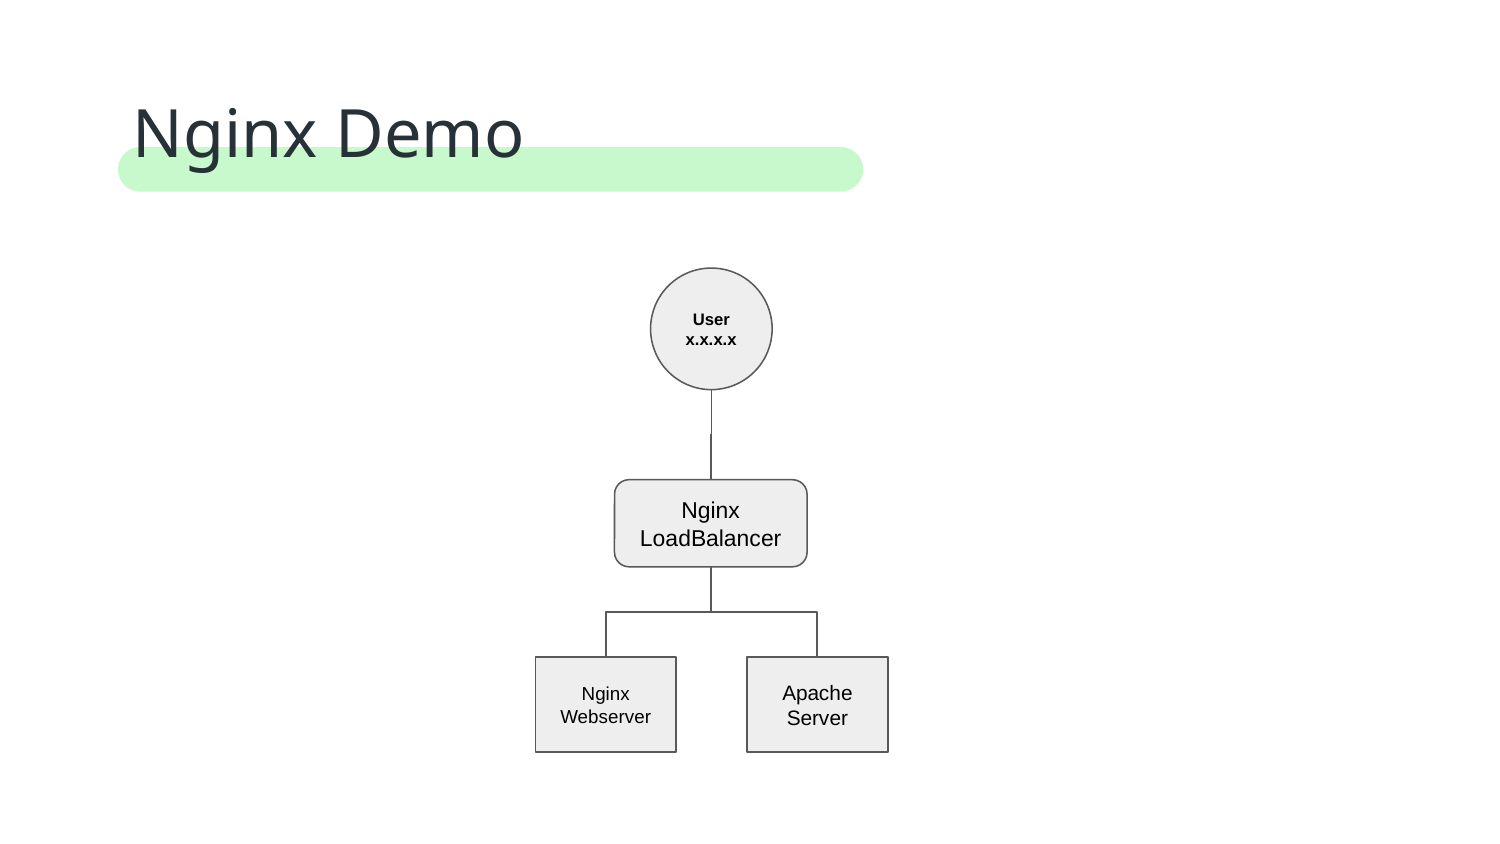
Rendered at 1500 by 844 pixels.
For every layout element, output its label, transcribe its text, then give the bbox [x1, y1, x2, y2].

text_box Nginx LoadBalancer [614, 479, 808, 567]
text_box Nginx Demo [118, 76, 1382, 177]
text_box Apache Server [747, 656, 888, 752]
text_box Nginx Webserver [535, 656, 677, 752]
text_box [119, 177, 862, 192]
text_box User x.x.x.x [650, 268, 773, 390]
